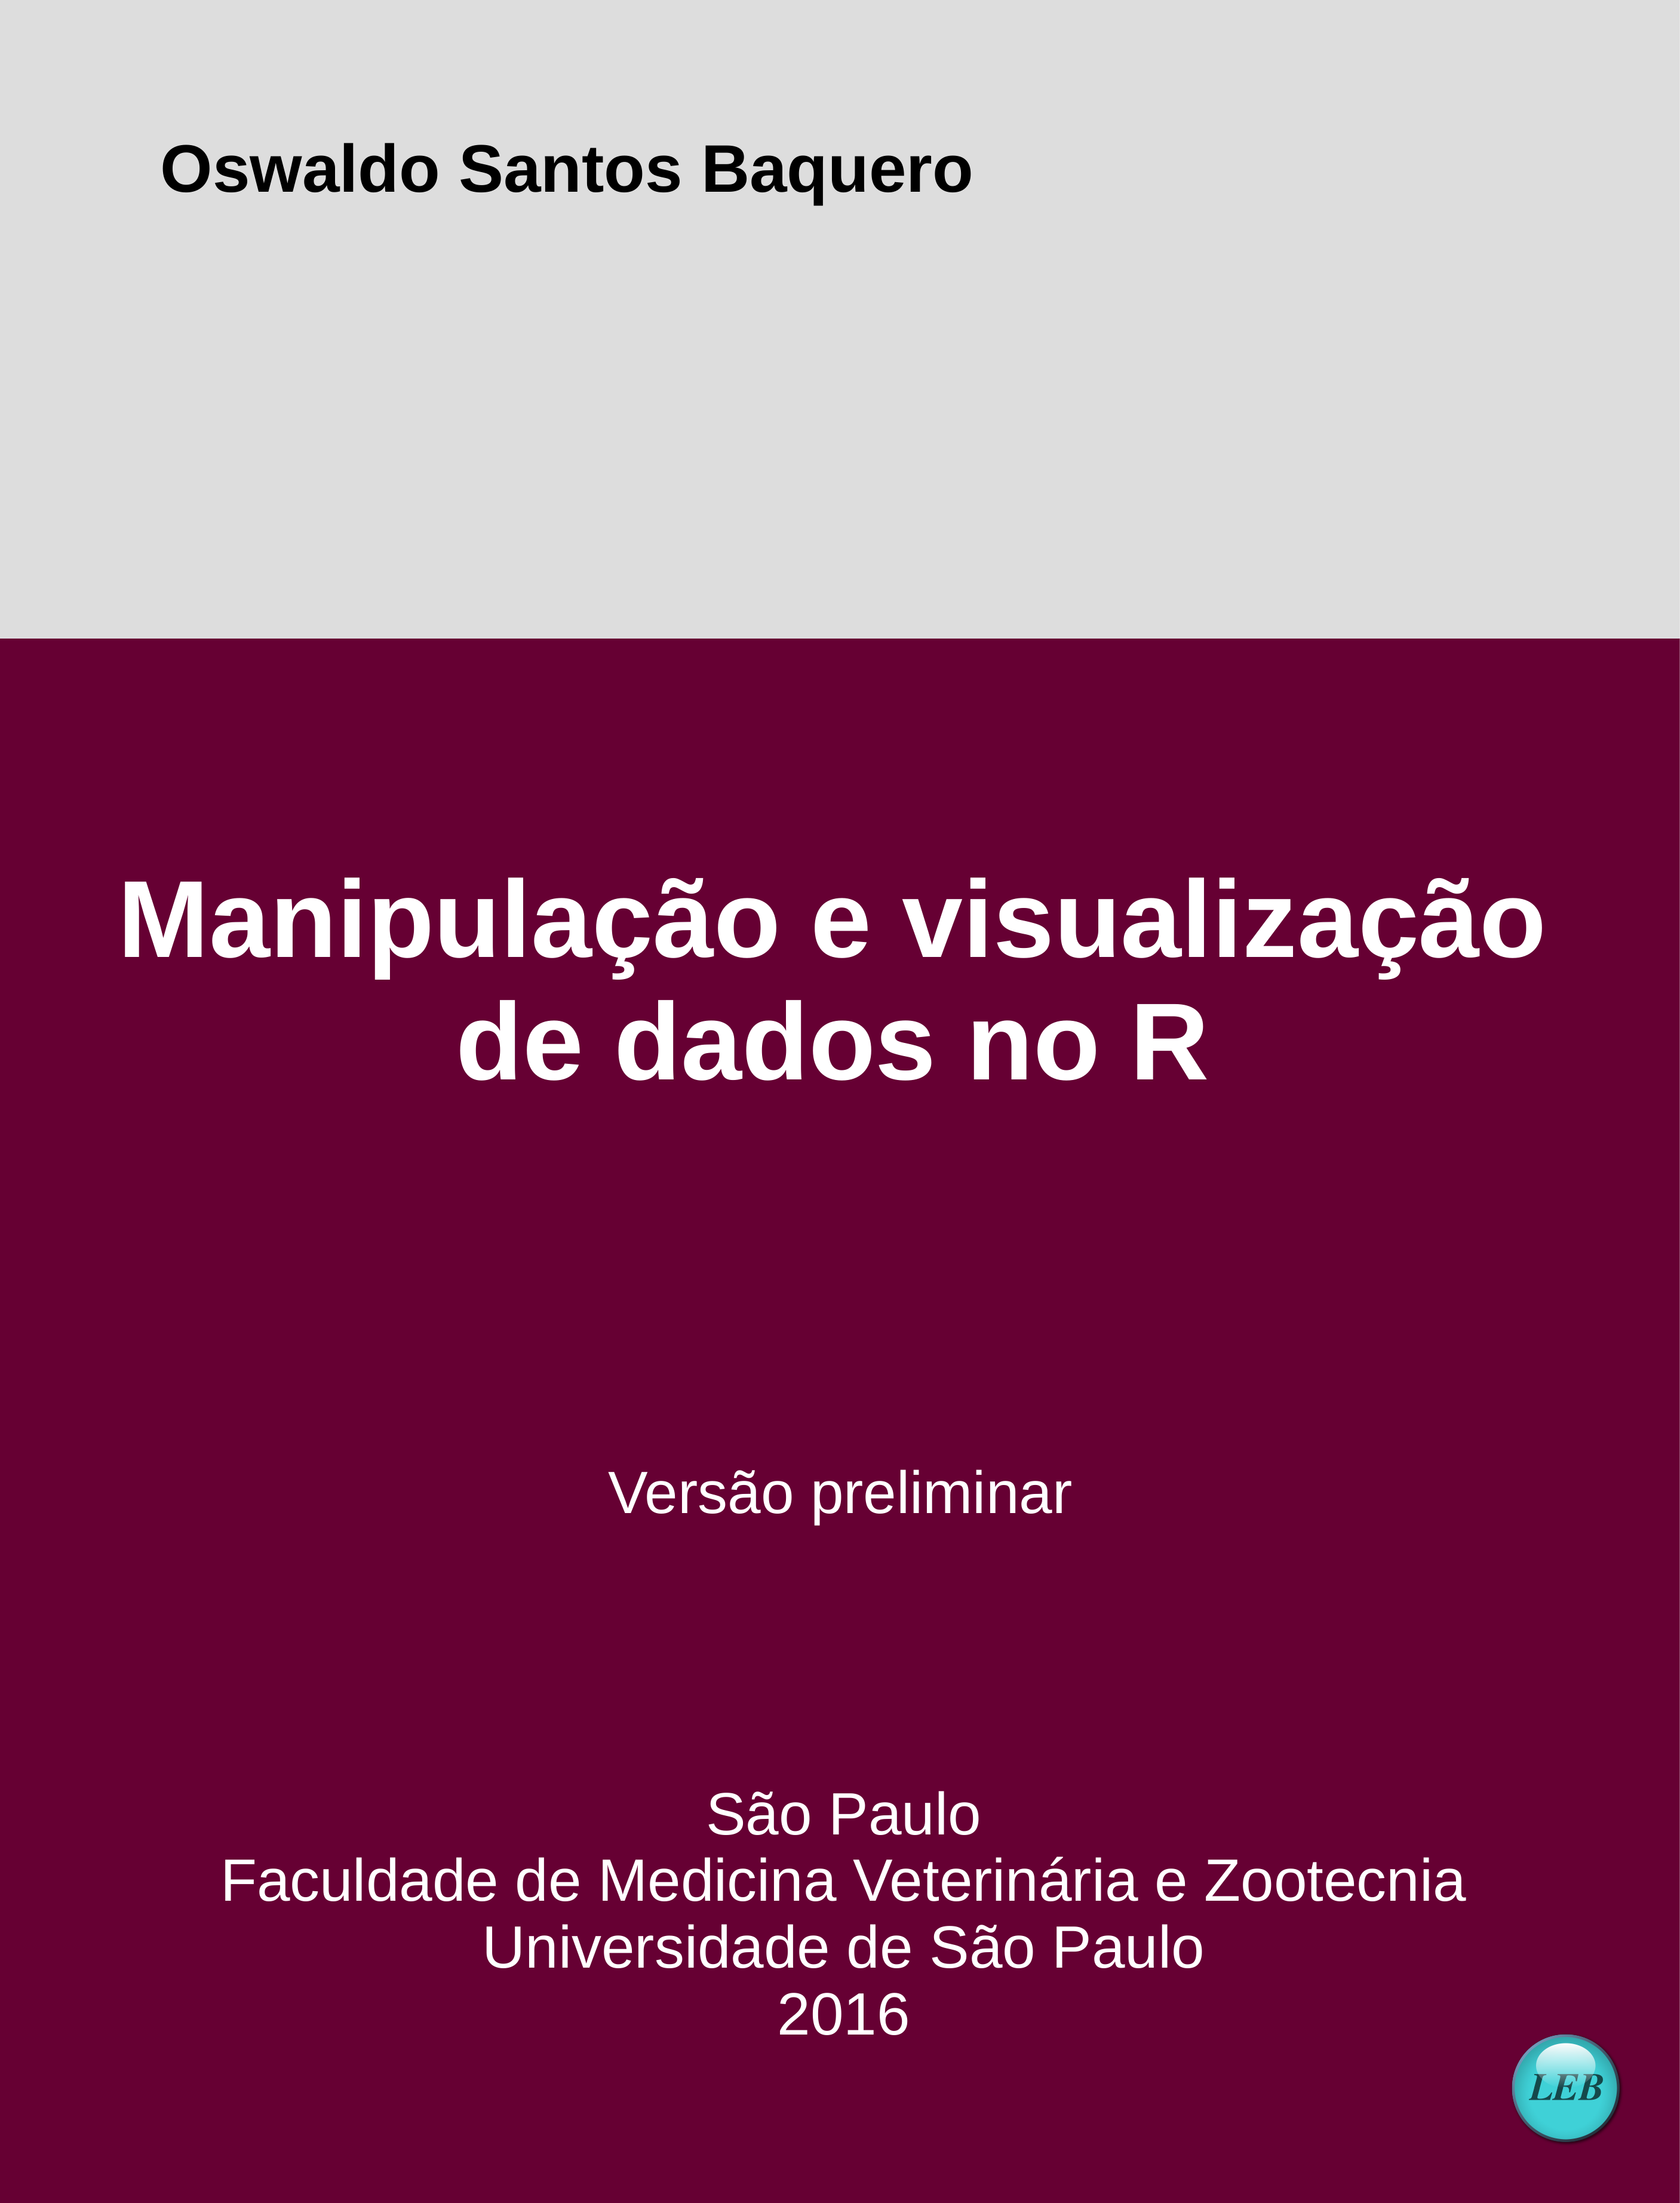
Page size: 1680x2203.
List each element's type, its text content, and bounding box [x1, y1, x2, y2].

picture [1506, 2028, 1626, 2148]
text_box Manipulação e visualização de dados no R [109, 854, 1584, 1300]
text_box Versão preliminar [599, 1448, 1101, 1668]
text_box São Paulo Faculdade de Medicina Veterinária e Zootecnia Universidade de São Paulo 2016 [211, 1776, 1485, 2053]
text_box Oswaldo Santos Baquero [151, 127, 1267, 386]
text_box [0, 0, 1680, 2203]
